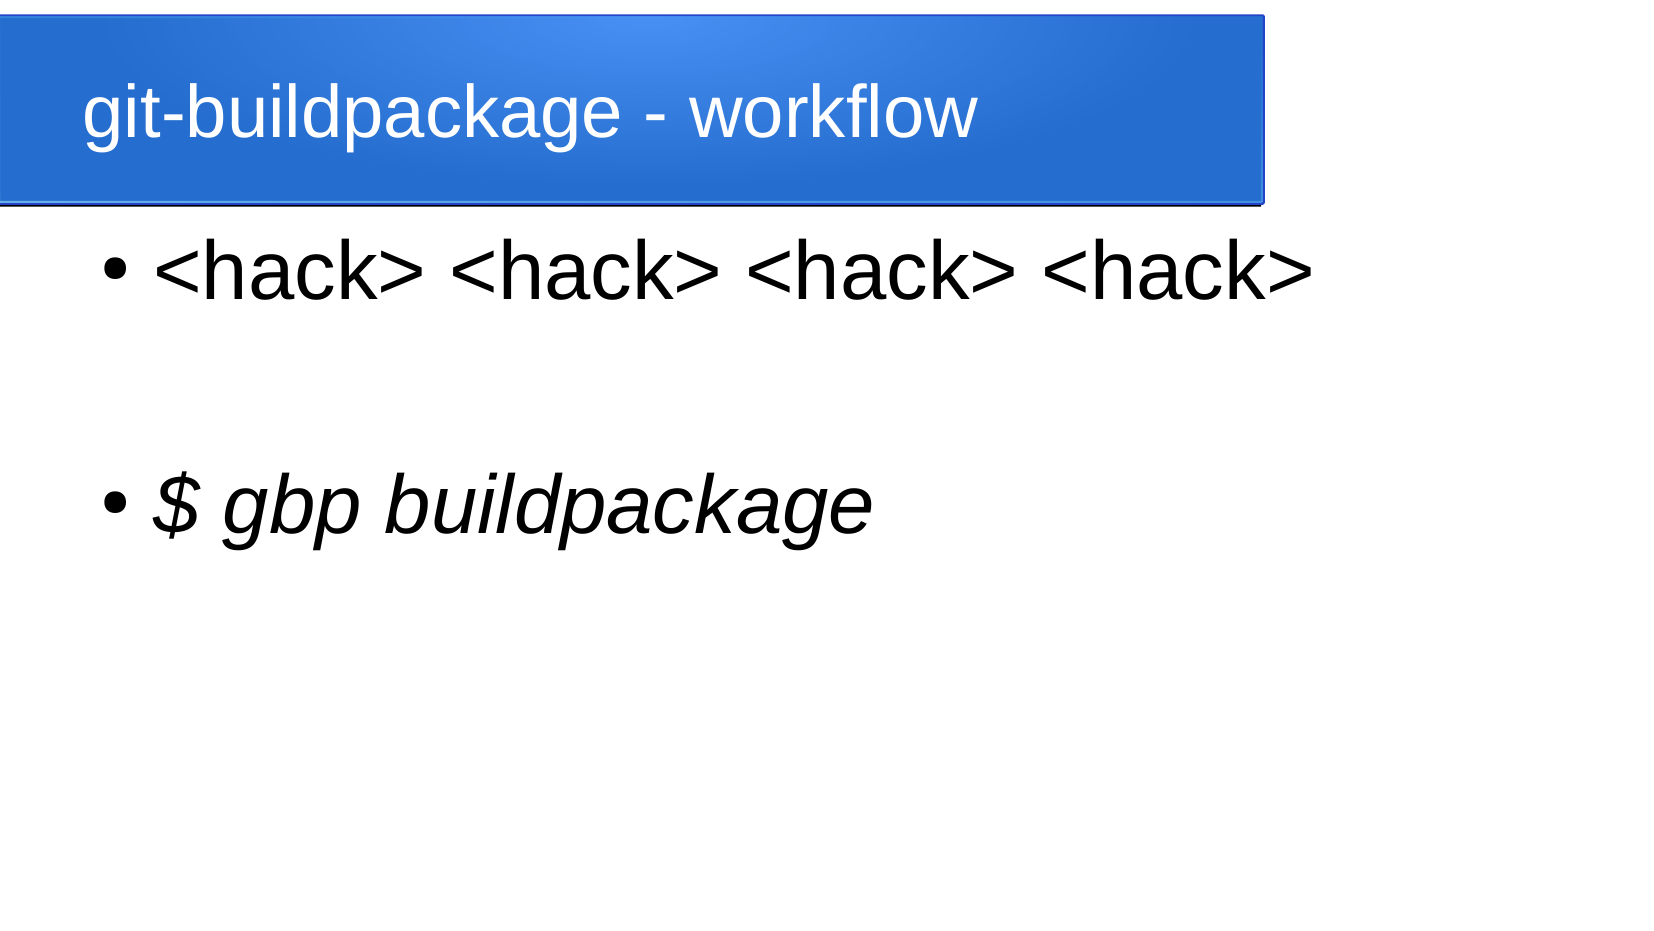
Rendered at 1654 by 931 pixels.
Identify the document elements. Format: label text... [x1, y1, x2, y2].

list <hack> <hack> <hack> <hack> $ gbp buildpackage [82, 224, 1571, 764]
title git-buildpackage - workflow [82, 35, 1235, 189]
